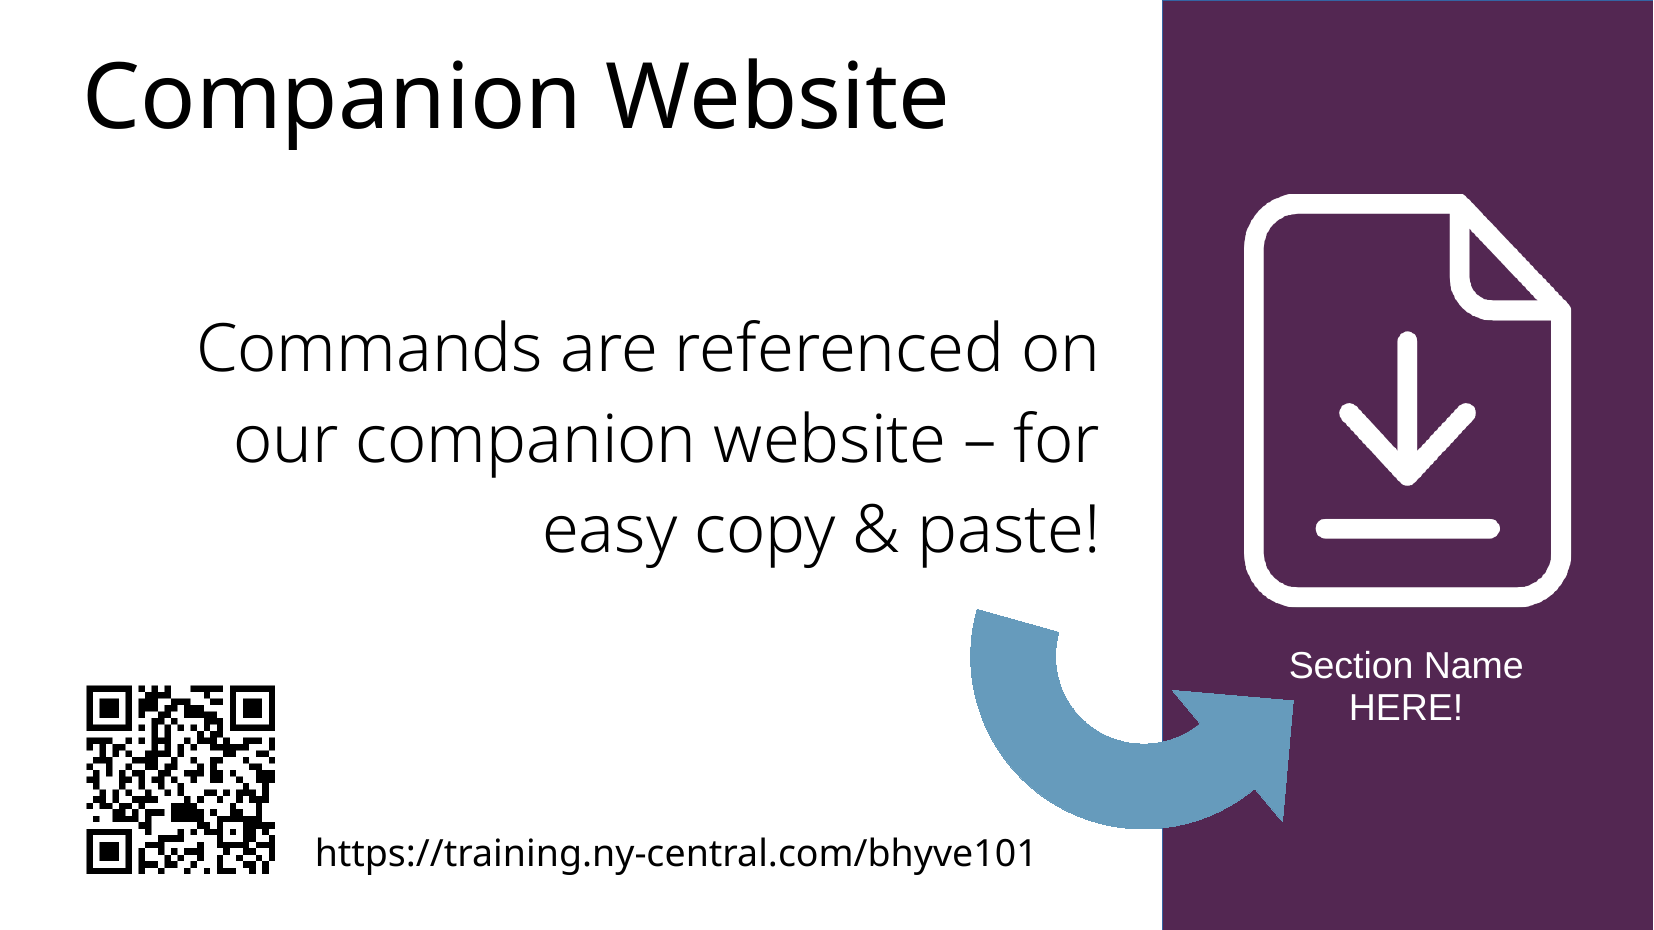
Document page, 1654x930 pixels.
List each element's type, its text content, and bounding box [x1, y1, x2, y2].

text_box [970, 0, 1653, 930]
picture [60, 659, 301, 901]
title Companion Website [82, 37, 1571, 150]
list Commands are referenced on our companion website – for easy copy & paste! [112, 300, 1101, 638]
text_box Section Name HERE! [1237, 637, 1576, 788]
picture [1200, 194, 1613, 608]
text_box https://training.ny-central.com/bhyve101 [300, 819, 1613, 930]
